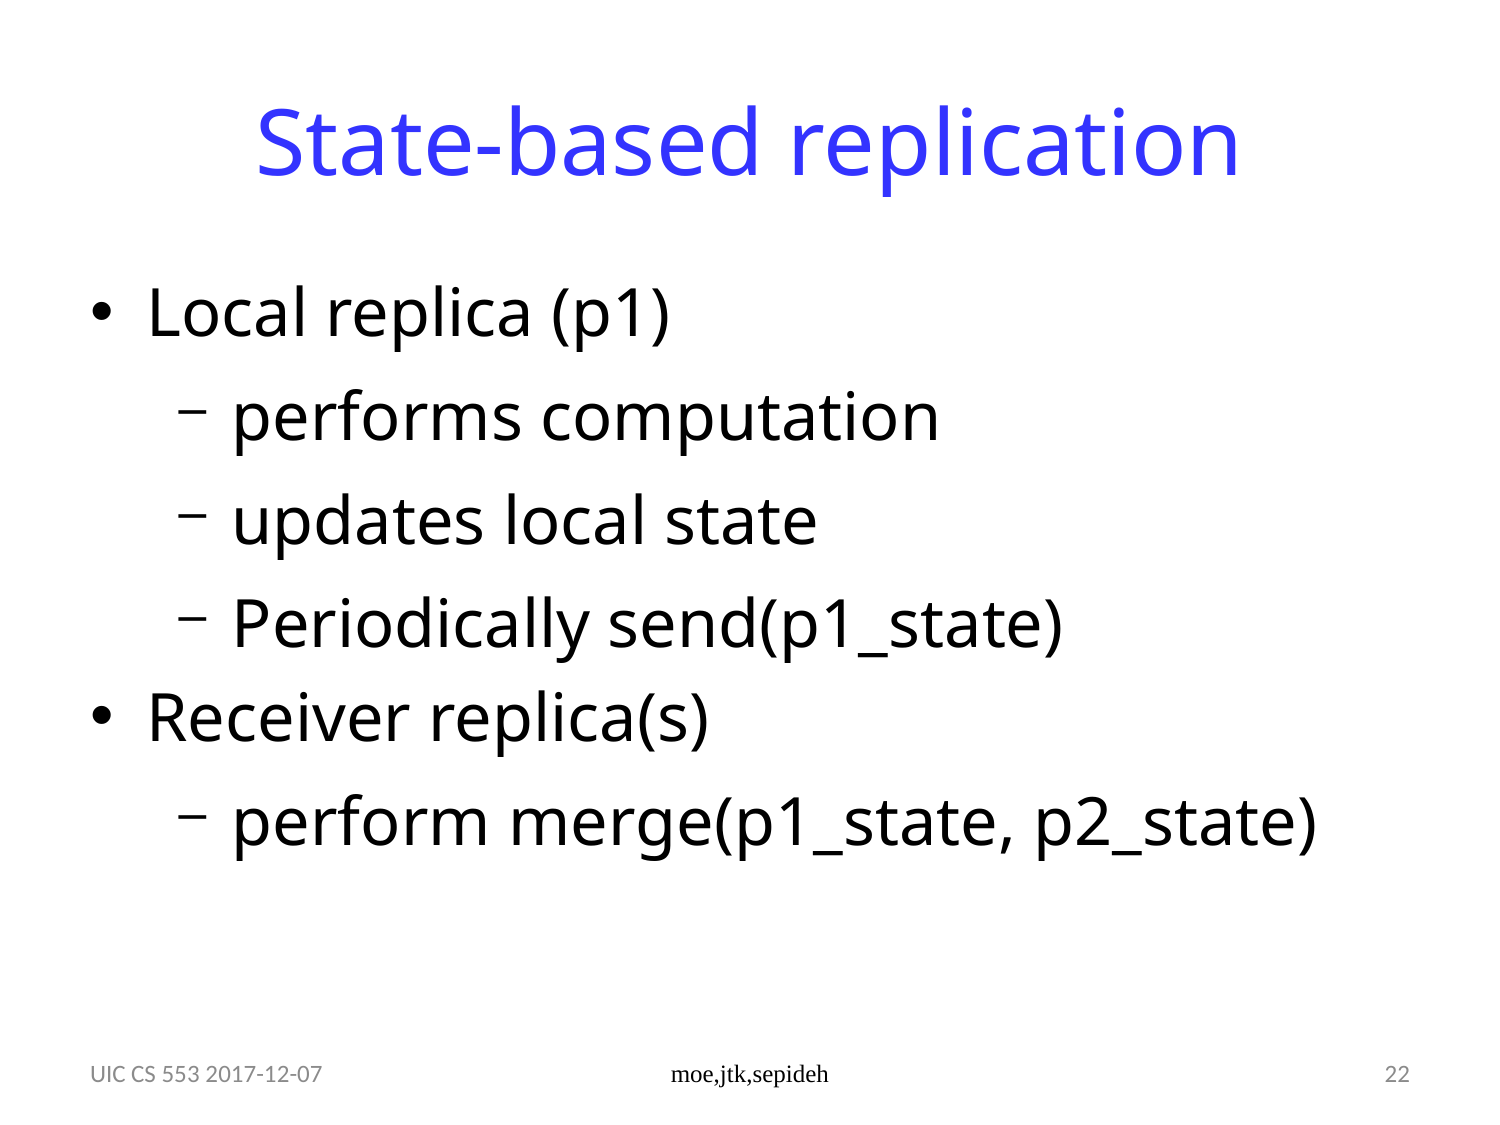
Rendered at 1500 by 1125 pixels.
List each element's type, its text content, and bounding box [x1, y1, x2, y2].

list Local replica (p1) performs computation updates local state Periodically send(p1_state) Receiver replica(s) perform merge(p1_state, p2_state) [75, 262, 1425, 1005]
title State-based replication [75, 45, 1425, 233]
